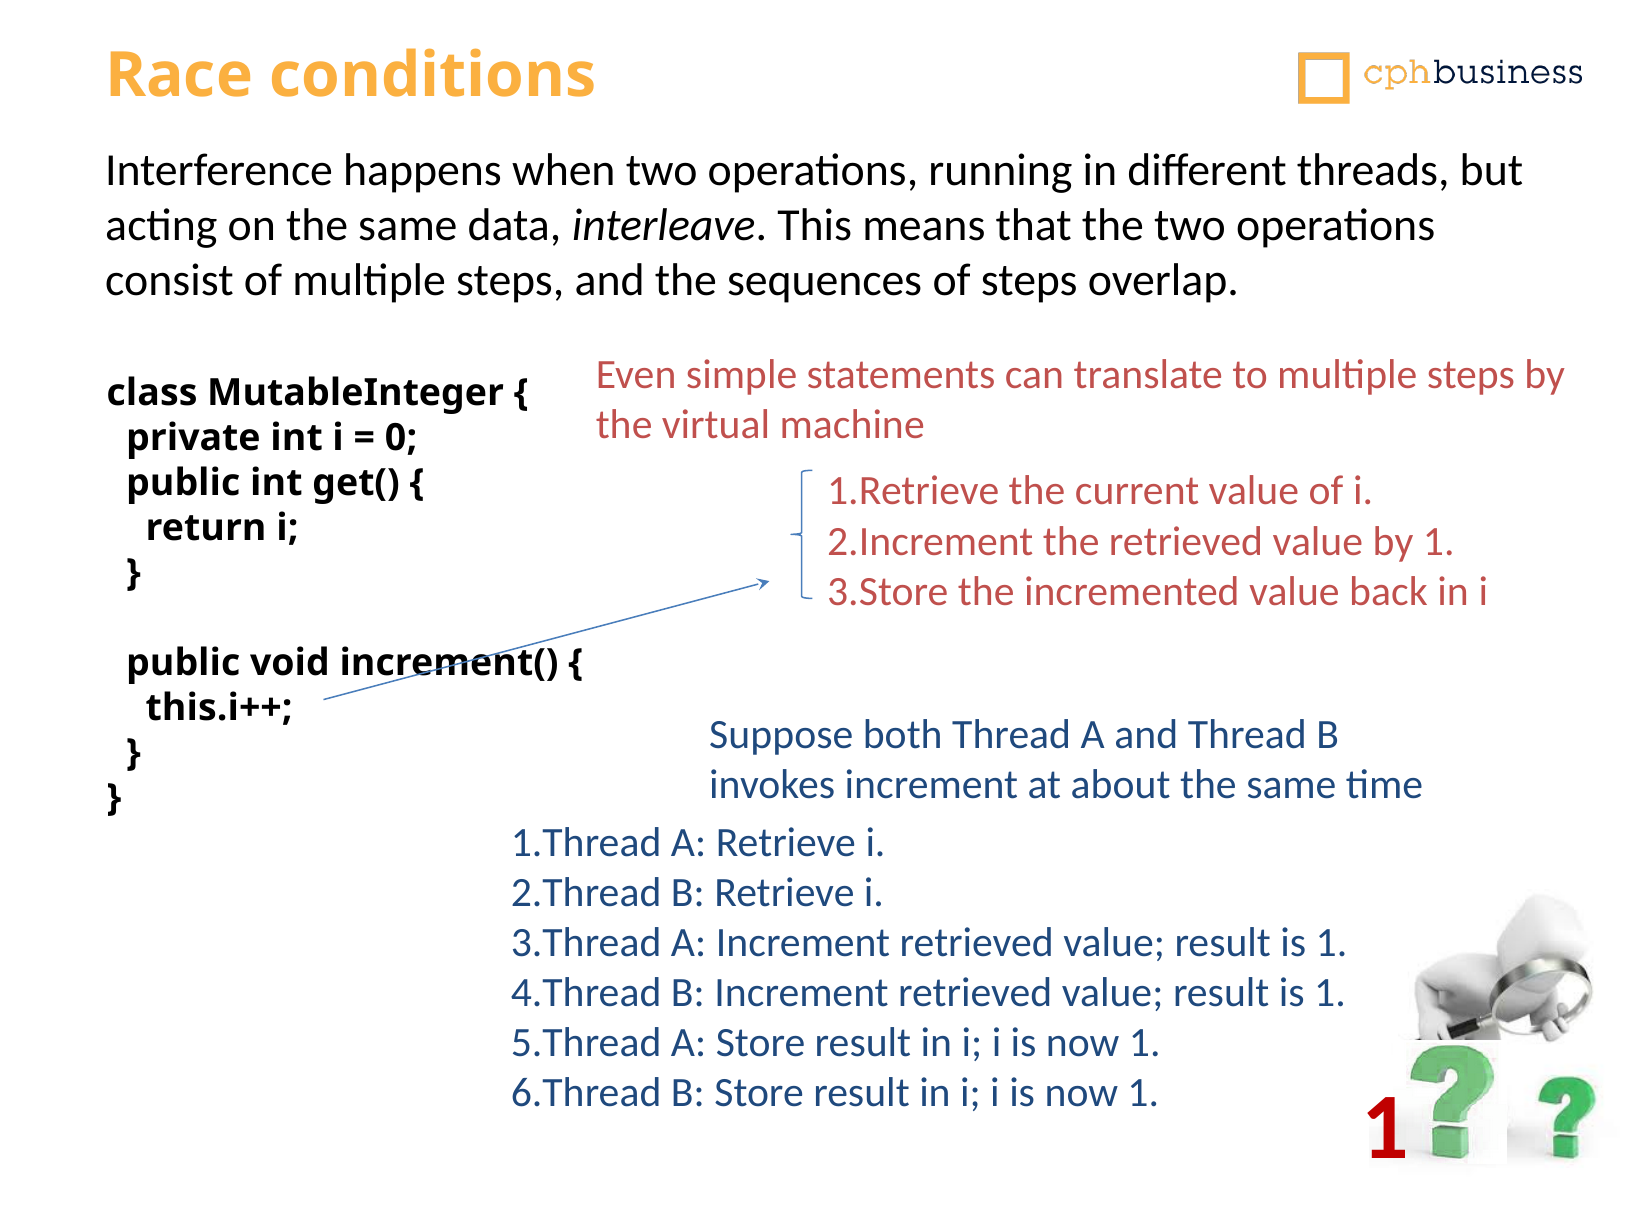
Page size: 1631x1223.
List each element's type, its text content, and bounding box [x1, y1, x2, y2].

picture [1247, 1, 1631, 155]
text_box Suppose both Thread A and Thread B invokes increment at about the same time [694, 699, 1623, 815]
text_box Interference happens when two operations, running in different threads, but acting on the same data, interleave. This means that the two operations consist of multiple steps, and the sequences of steps overlap. [90, 132, 1549, 368]
text_box Race conditions [90, 26, 1357, 132]
text_box Retrieve the current value of i. Increment the retrieved value by 1. Store the incremented value back in i [812, 455, 1631, 671]
text_box Even simple statements can translate to multiple steps by the virtual machine [580, 339, 1602, 455]
picture [1393, 879, 1631, 1177]
text_box class MutableInteger { private int i = 0; public int get() { return i; } public void increment() { this.i++; } } [90, 368, 700, 953]
text_box Thread A: Retrieve i. Thread B: Retrieve i. Thread A: Increment retrieved value; result is 1. Thread B: Increment retrieved value; result is 1. Thread A: Store result in i; i is now 1. Thread B: Store result in i; i is now 1. [496, 807, 1441, 1223]
text_box 1 [1346, 1057, 1442, 1186]
